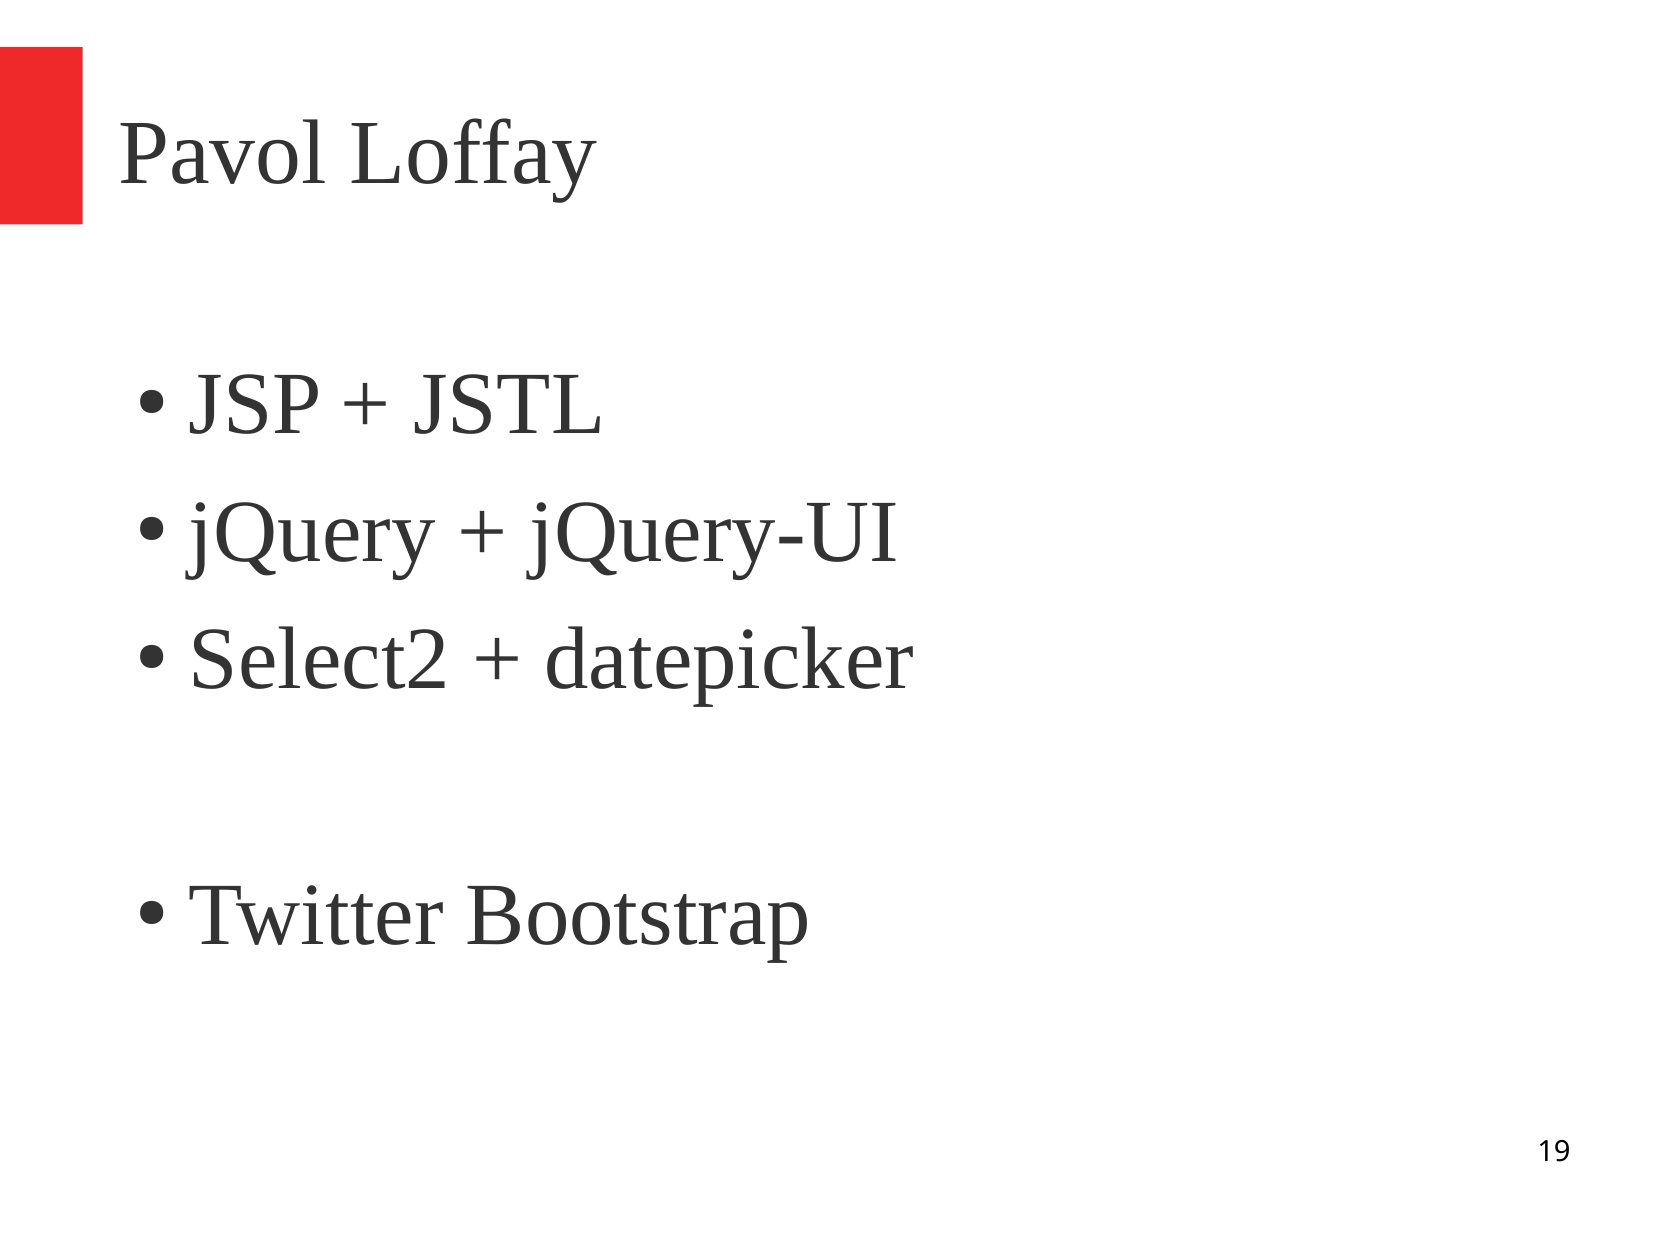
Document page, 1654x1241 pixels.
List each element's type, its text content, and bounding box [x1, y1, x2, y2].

list JSP + JSTL jQuery + jQuery-UI Select2 + datepicker Twitter Bootstrap [118, 354, 1536, 1074]
title Pavol Loffay [118, 49, 1571, 257]
